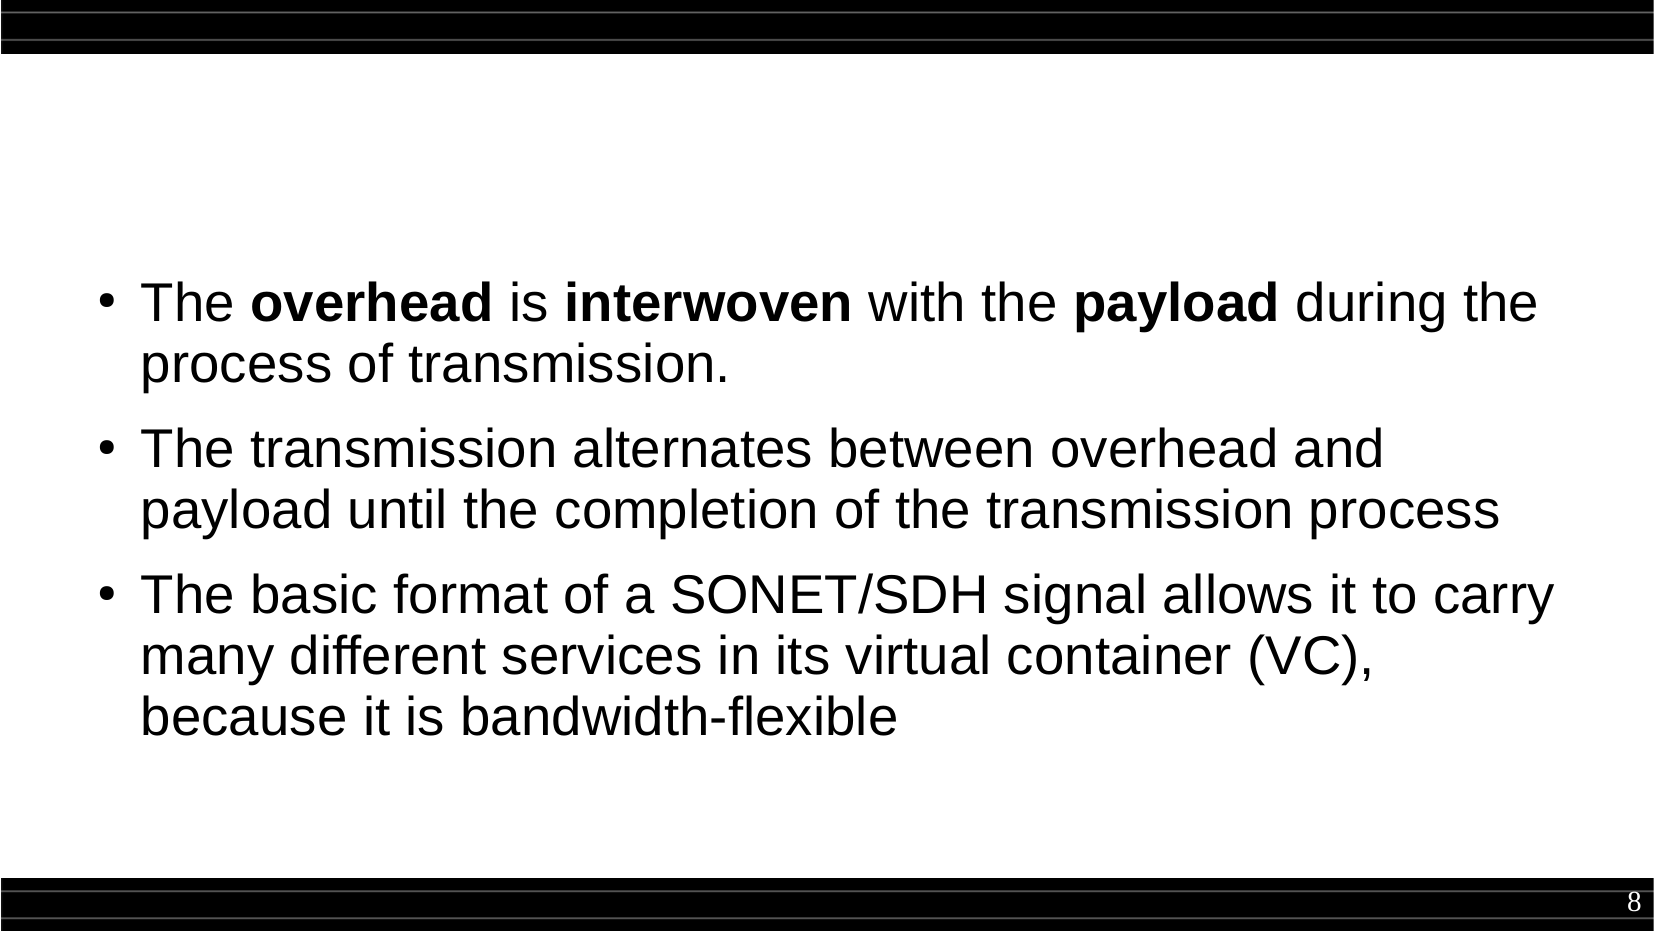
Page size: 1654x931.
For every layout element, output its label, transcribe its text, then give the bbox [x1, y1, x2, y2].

picture [1, 0, 1654, 54]
list The overhead is interwoven with the payload during the process of transmission. The transmission alternates between overhead and payload until the completion of the transmission process The basic format of a SONET/SDH signal allows it to carry many different services in its virtual container (VC), because it is bandwidth-flexible [82, 271, 1571, 758]
picture [1, 878, 1654, 931]
